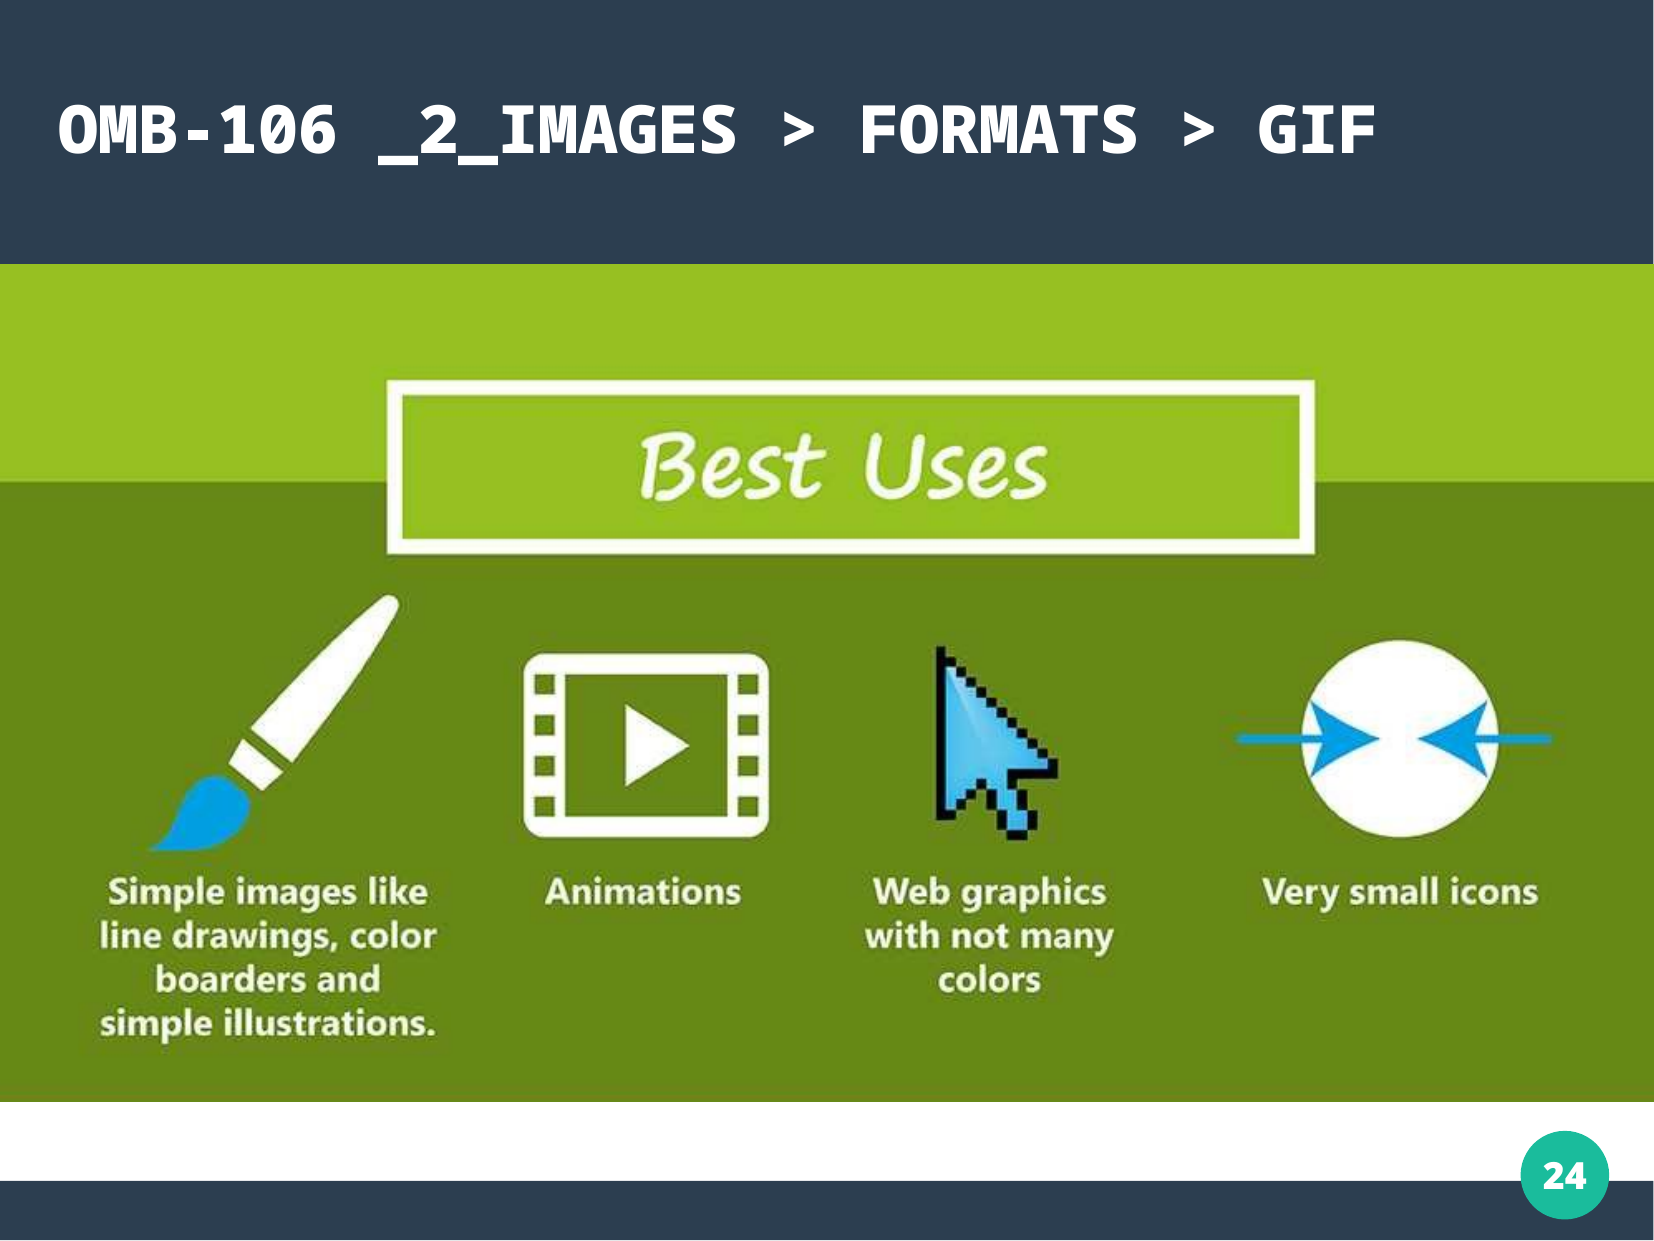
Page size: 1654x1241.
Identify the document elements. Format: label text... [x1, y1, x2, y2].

picture [0, 264, 1654, 1105]
title OMB-106 _2_IMAGES > FORMATS > GIF [58, 49, 1595, 207]
